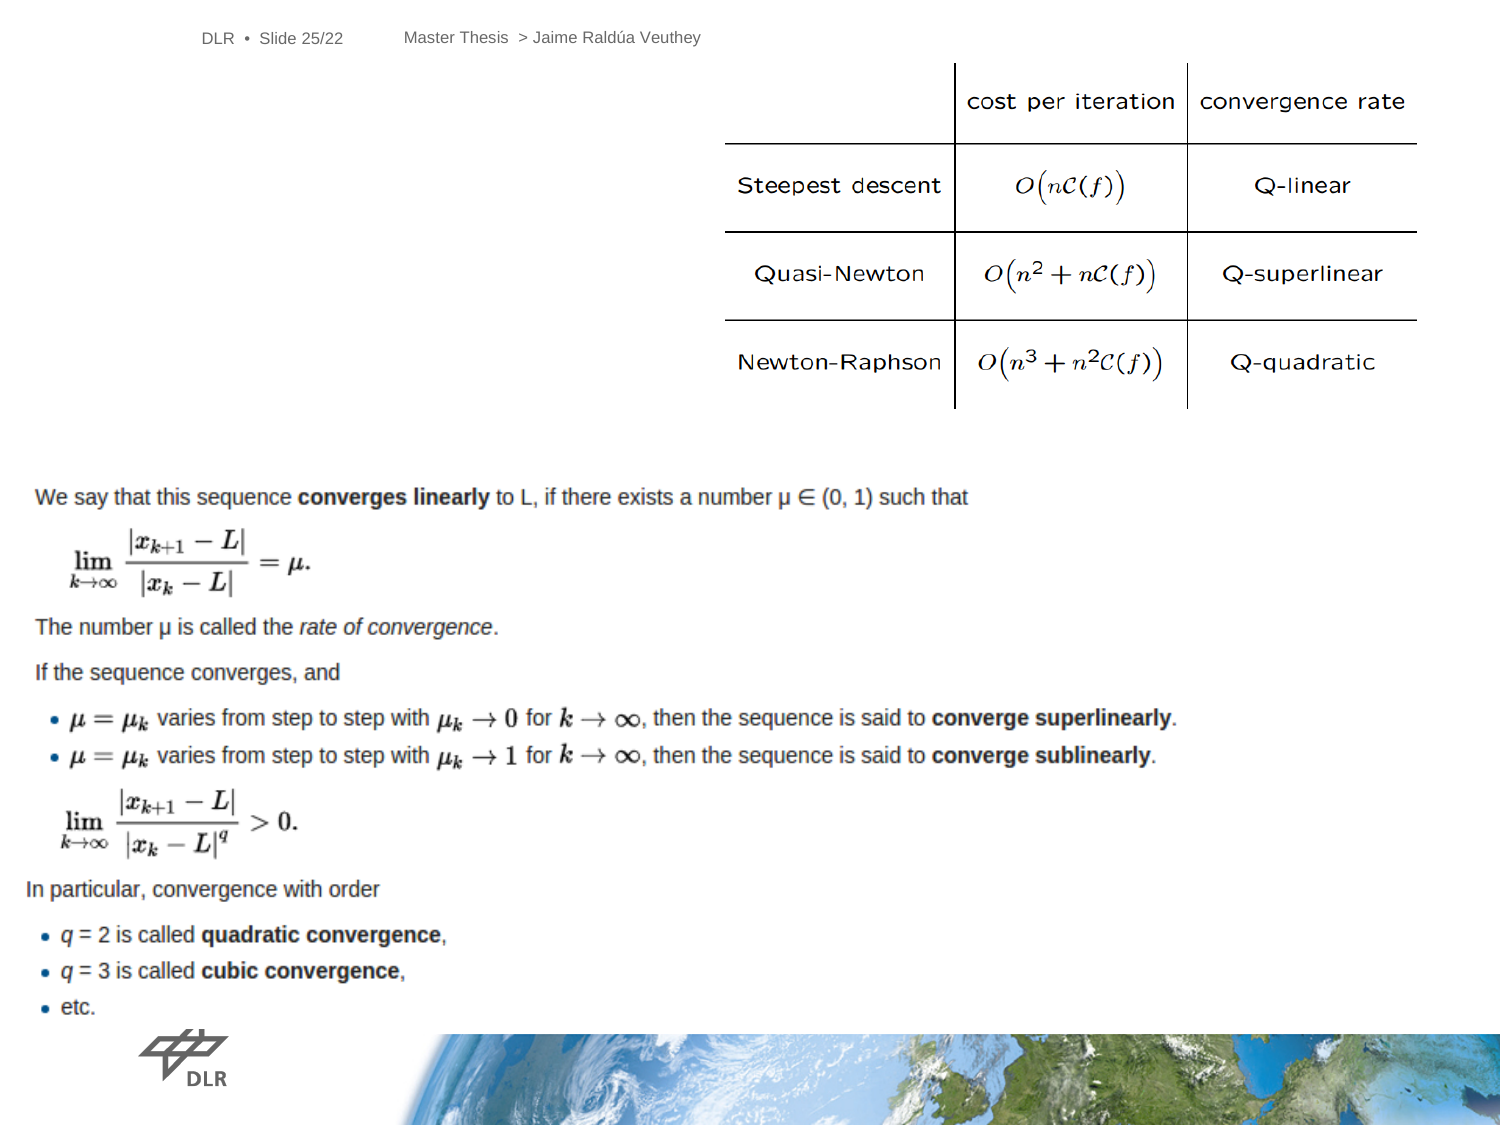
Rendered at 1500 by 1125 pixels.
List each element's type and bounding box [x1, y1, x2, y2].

picture [0, 480, 1500, 1125]
picture [718, 44, 1451, 416]
